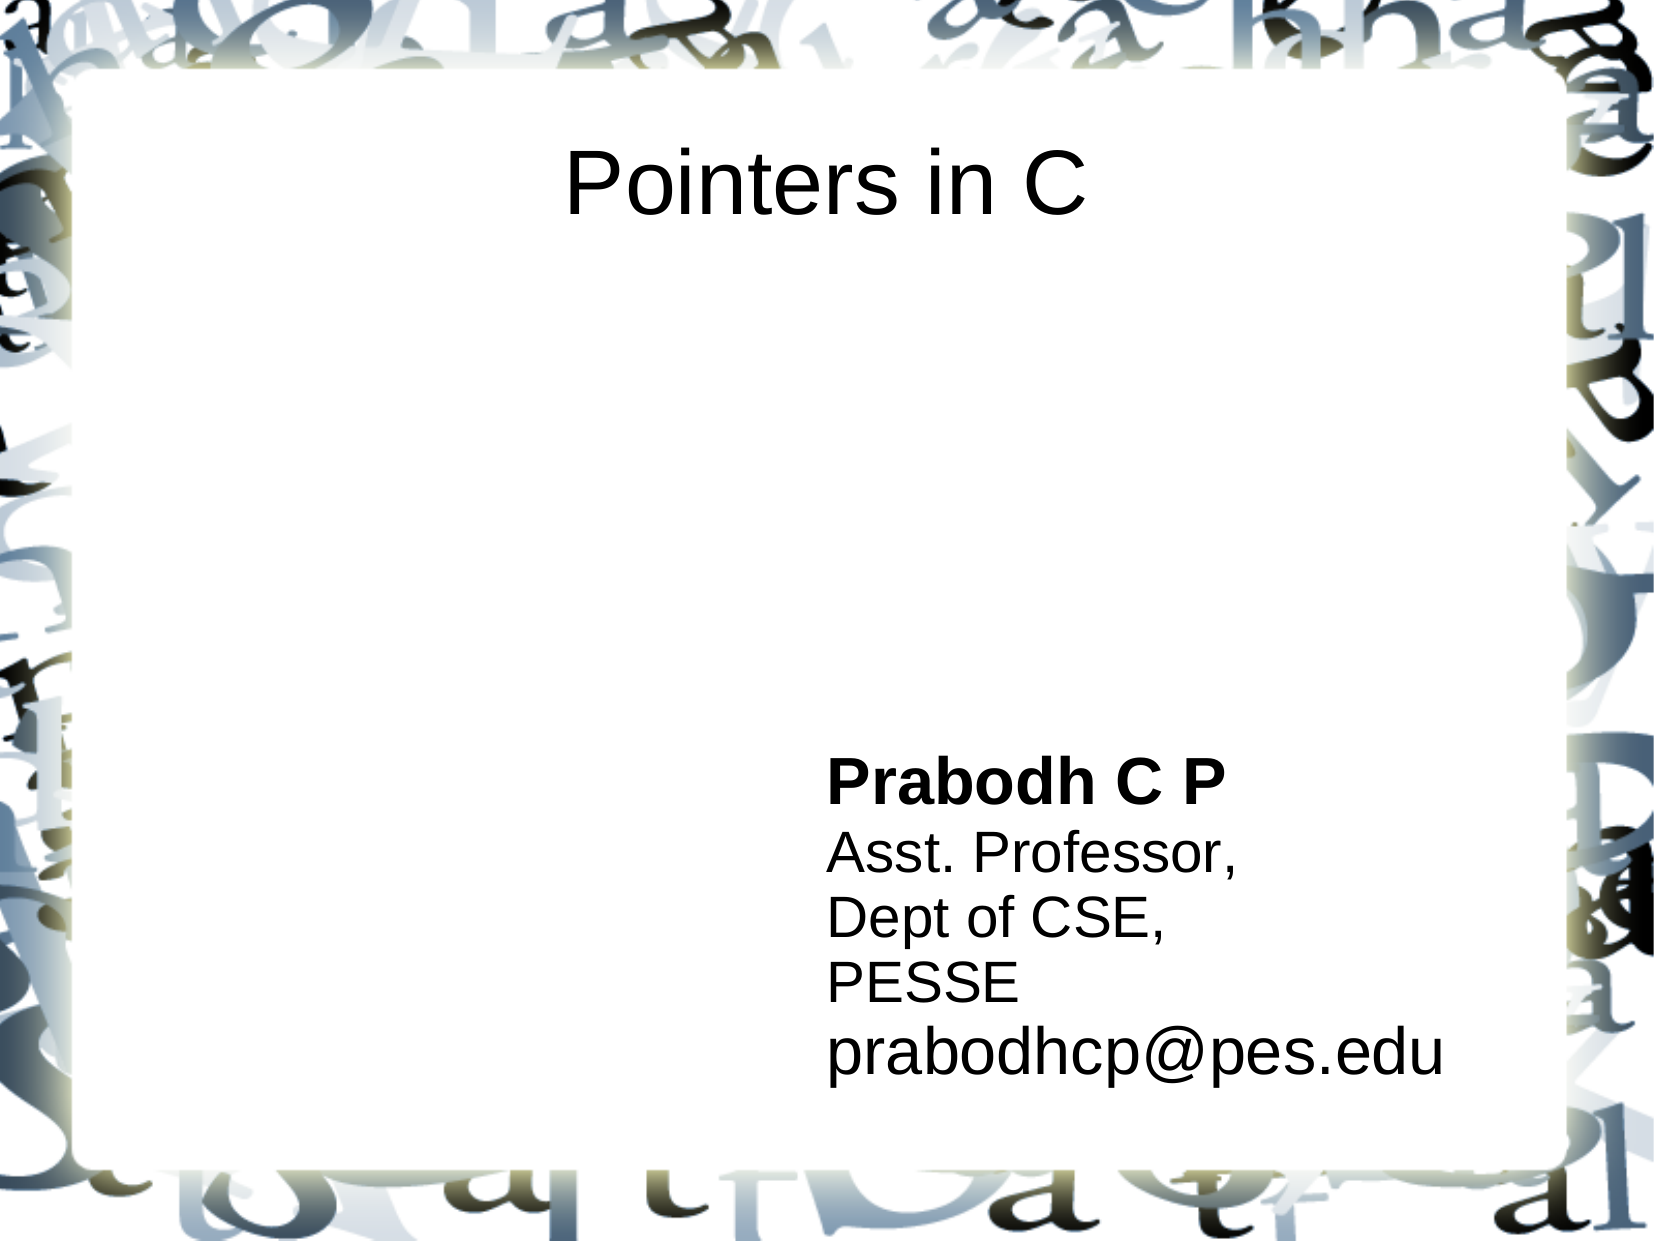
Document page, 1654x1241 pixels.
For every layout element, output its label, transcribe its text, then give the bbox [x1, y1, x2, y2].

title Pointers in C [82, 78, 1571, 287]
picture [0, 0, 1654, 1241]
subtitle Prabodh C P Asst. Professor, Dept of CSE, PESSE prabodhcp@pes.edu [826, 708, 1530, 1125]
